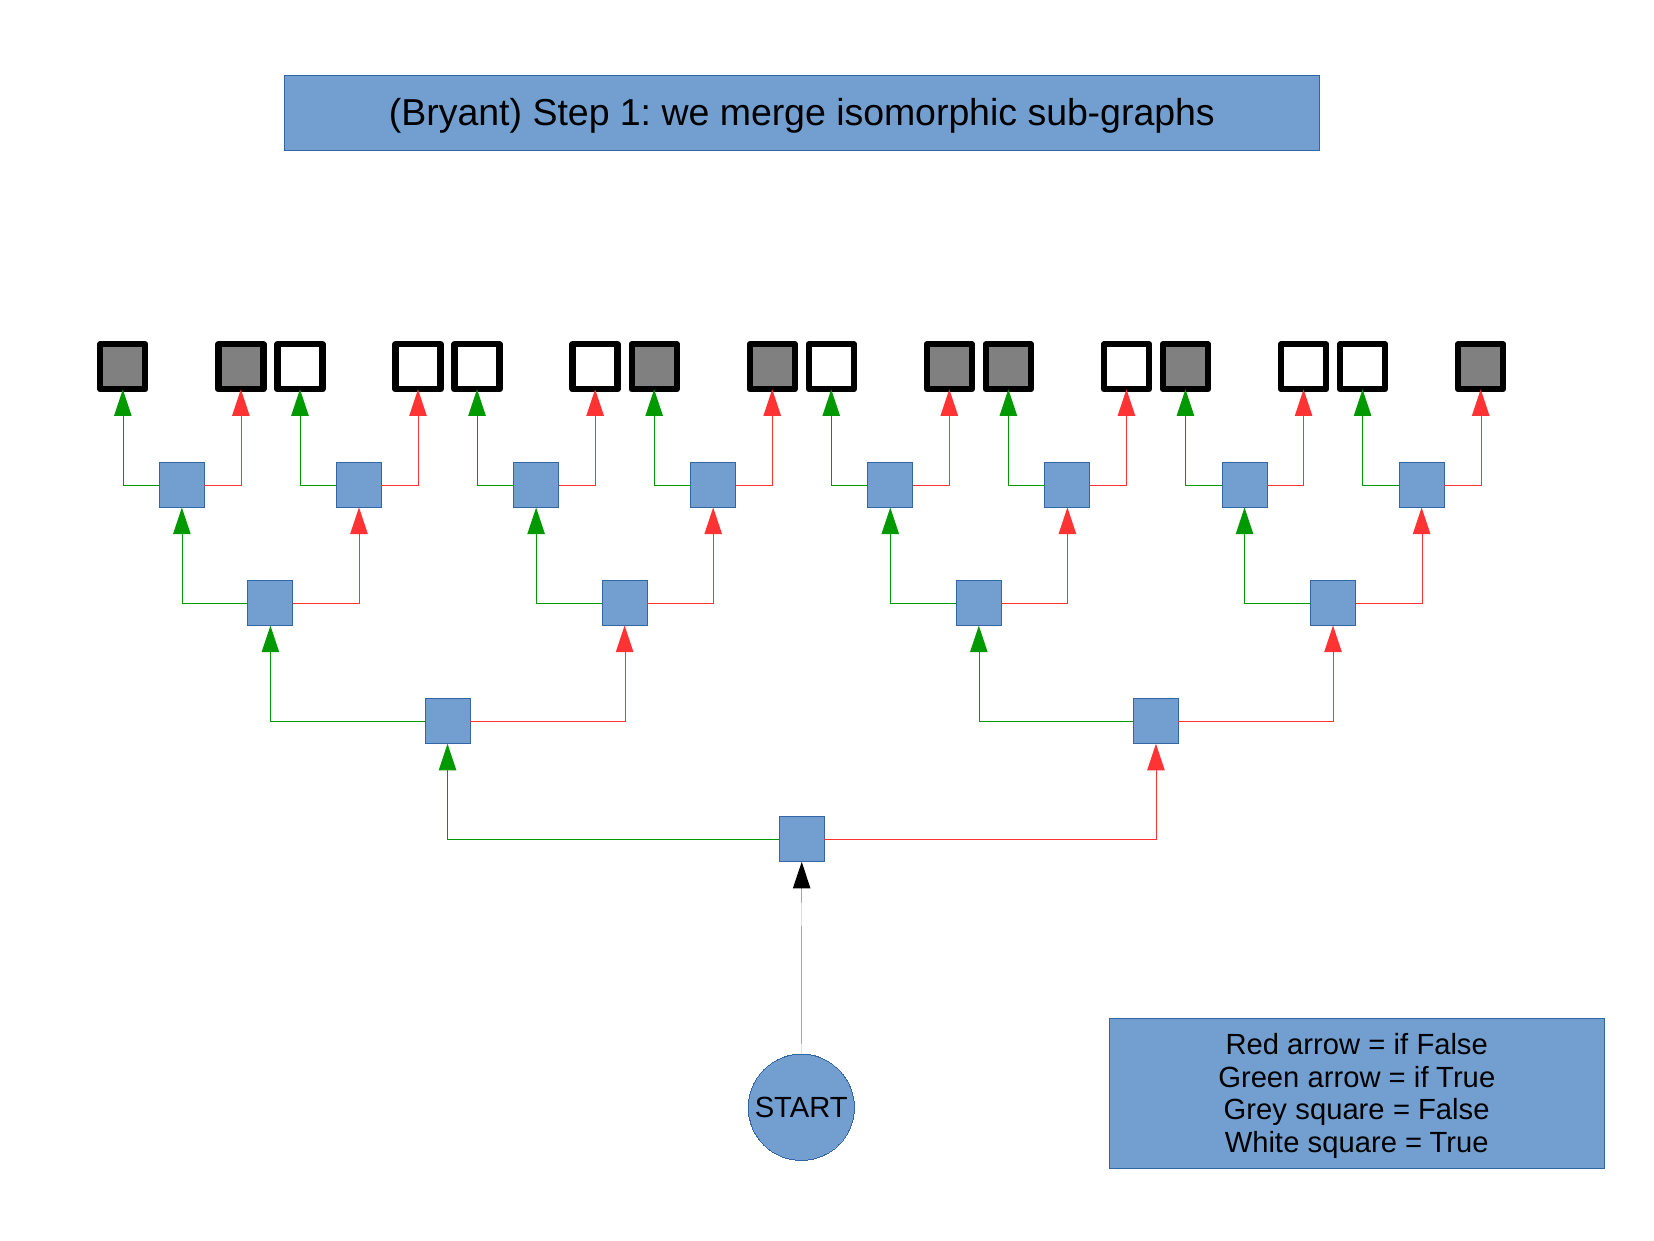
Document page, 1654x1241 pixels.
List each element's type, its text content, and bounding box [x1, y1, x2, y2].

text_box [1133, 698, 1179, 744]
text_box [1281, 344, 1327, 390]
text_box [749, 344, 795, 390]
text_box [159, 462, 205, 508]
text_box [956, 580, 1002, 626]
text_box [1399, 462, 1445, 508]
text_box (Bryant) Step 1: we merge isomorphic sub-graphs [284, 75, 1320, 151]
text_box [602, 580, 648, 626]
text_box [247, 580, 293, 626]
text_box [631, 344, 677, 390]
text_box [1222, 462, 1268, 508]
text_box [277, 344, 323, 390]
text_box [808, 344, 854, 390]
text_box [454, 344, 500, 390]
text_box [395, 344, 441, 390]
text_box [1044, 462, 1090, 508]
text_box [336, 462, 382, 508]
text_box [690, 462, 736, 508]
text_box Red arrow = if False Green arrow = if True Grey square = False White square = True [1109, 1018, 1605, 1169]
text_box [926, 344, 972, 390]
text_box [779, 816, 825, 862]
text_box START [748, 1054, 855, 1161]
text_box [1162, 344, 1208, 390]
text_box [1458, 344, 1504, 390]
text_box [513, 462, 559, 508]
text_box [1310, 580, 1356, 626]
text_box [218, 344, 264, 390]
text_box [1340, 344, 1386, 390]
text_box [867, 462, 913, 508]
text_box [425, 698, 471, 744]
text_box [100, 344, 146, 390]
text_box [572, 344, 618, 390]
text_box [985, 344, 1031, 390]
text_box [1103, 344, 1149, 390]
